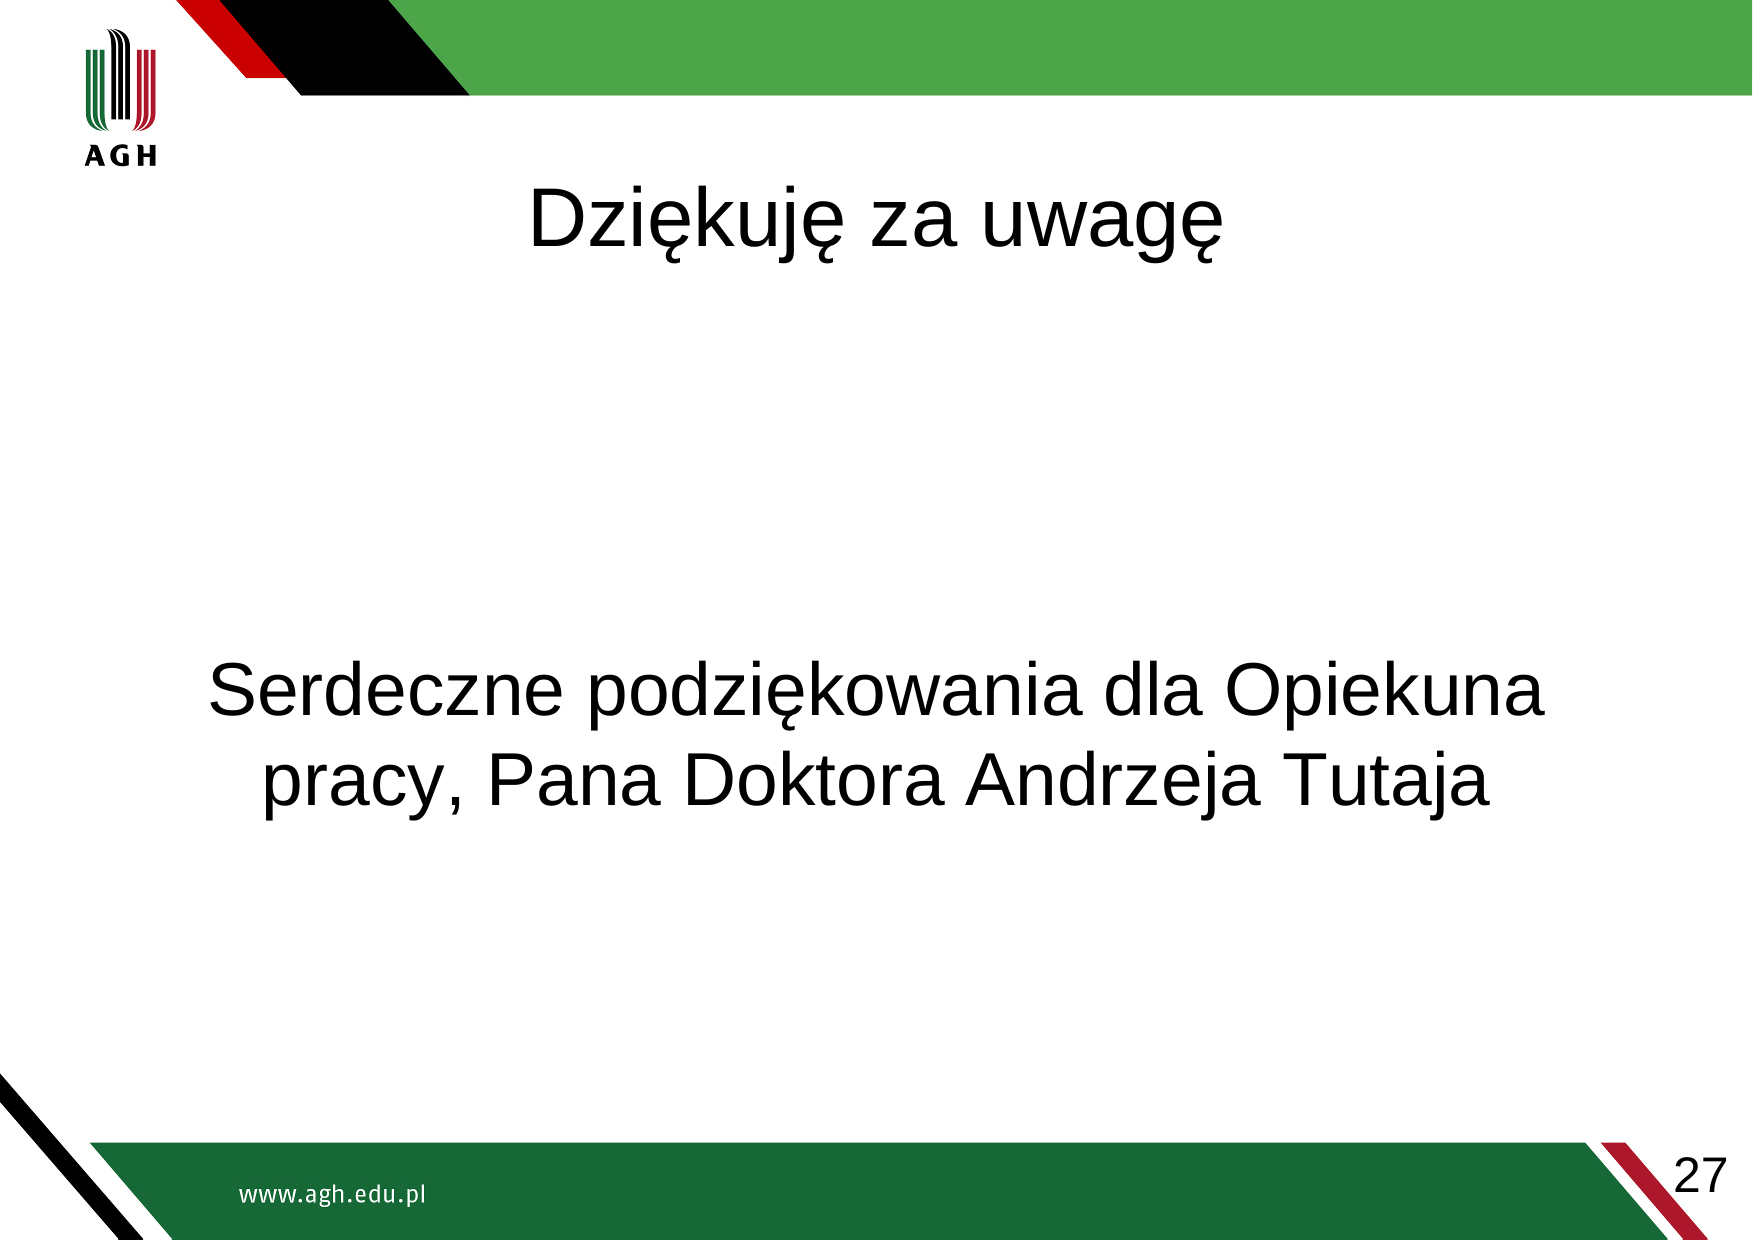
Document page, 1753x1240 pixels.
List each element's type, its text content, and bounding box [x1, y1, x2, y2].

subtitle Serdeczne podziękowania dla Opiekuna pracy, Pana Doktora Andrzeja Tutaja [131, 358, 1622, 1103]
title Dziękuję za uwagę [131, 110, 1622, 317]
picture [0, 0, 1753, 1240]
